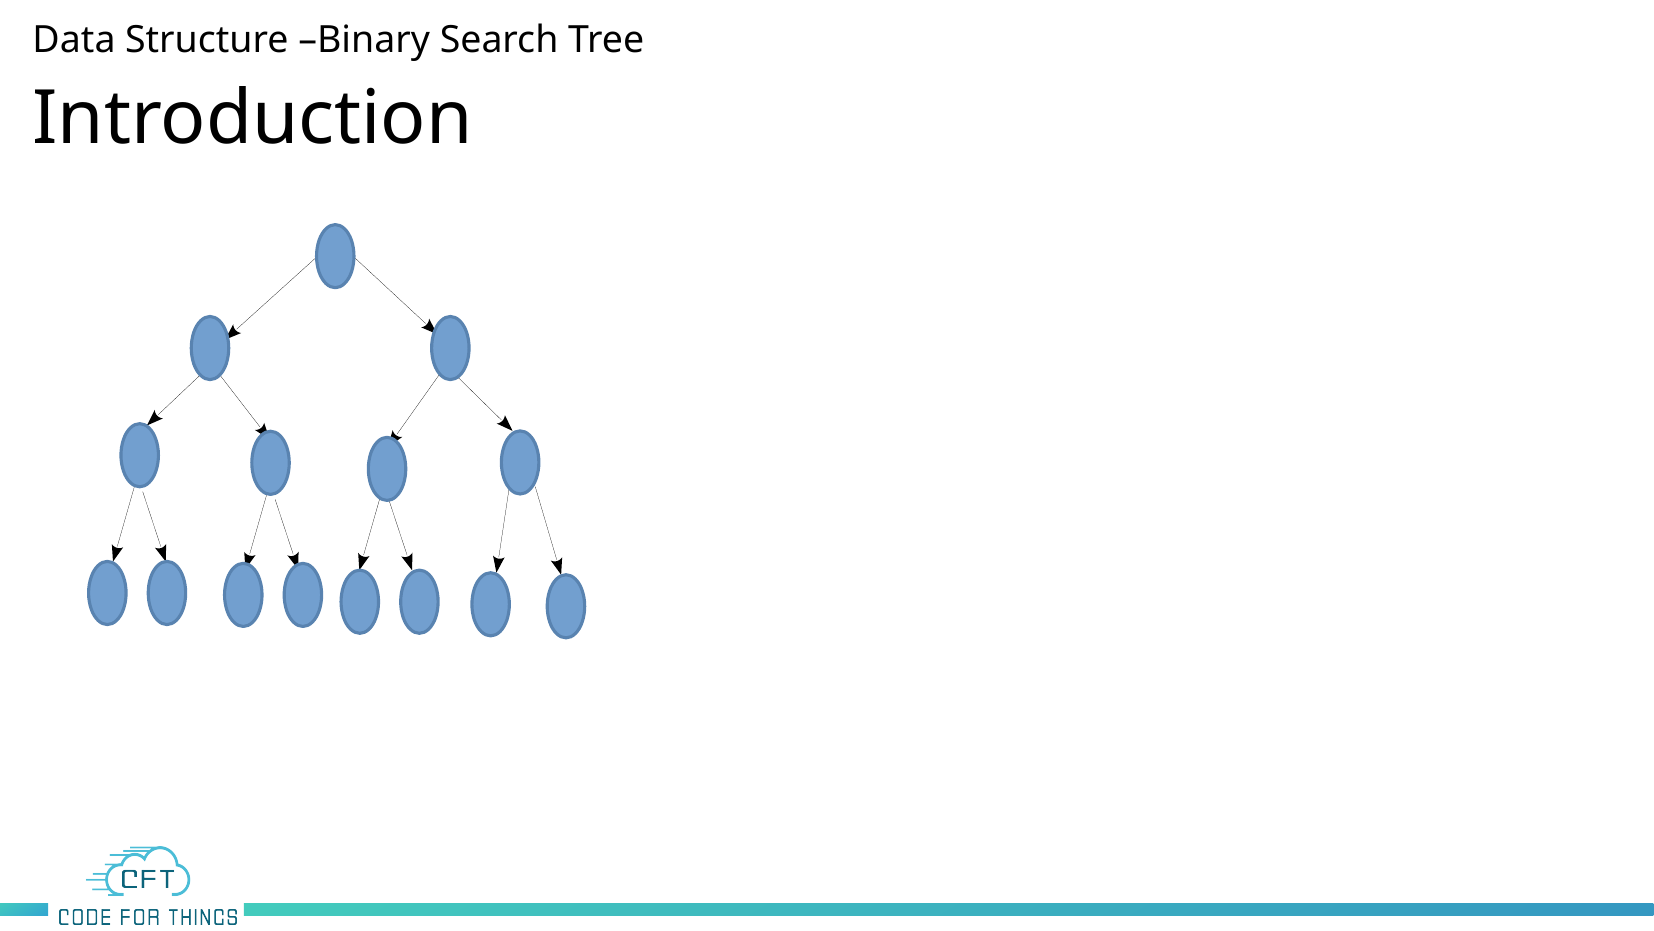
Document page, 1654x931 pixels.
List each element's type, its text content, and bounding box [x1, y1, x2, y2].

text_box [431, 316, 470, 380]
text_box [316, 224, 354, 288]
text_box [120, 423, 159, 487]
text_box [547, 574, 585, 638]
text_box [400, 570, 439, 634]
text_box [471, 572, 510, 636]
text_box [148, 561, 186, 625]
text_box [501, 430, 539, 494]
text_box [368, 437, 406, 501]
text_box [191, 316, 229, 380]
text_box [284, 563, 322, 627]
title Data Structure –Binary Search Tree Introduction [32, 12, 1184, 166]
text_box [251, 431, 290, 495]
text_box [88, 561, 127, 625]
text_box [341, 570, 379, 634]
text_box [224, 563, 263, 627]
picture [59, 846, 237, 925]
